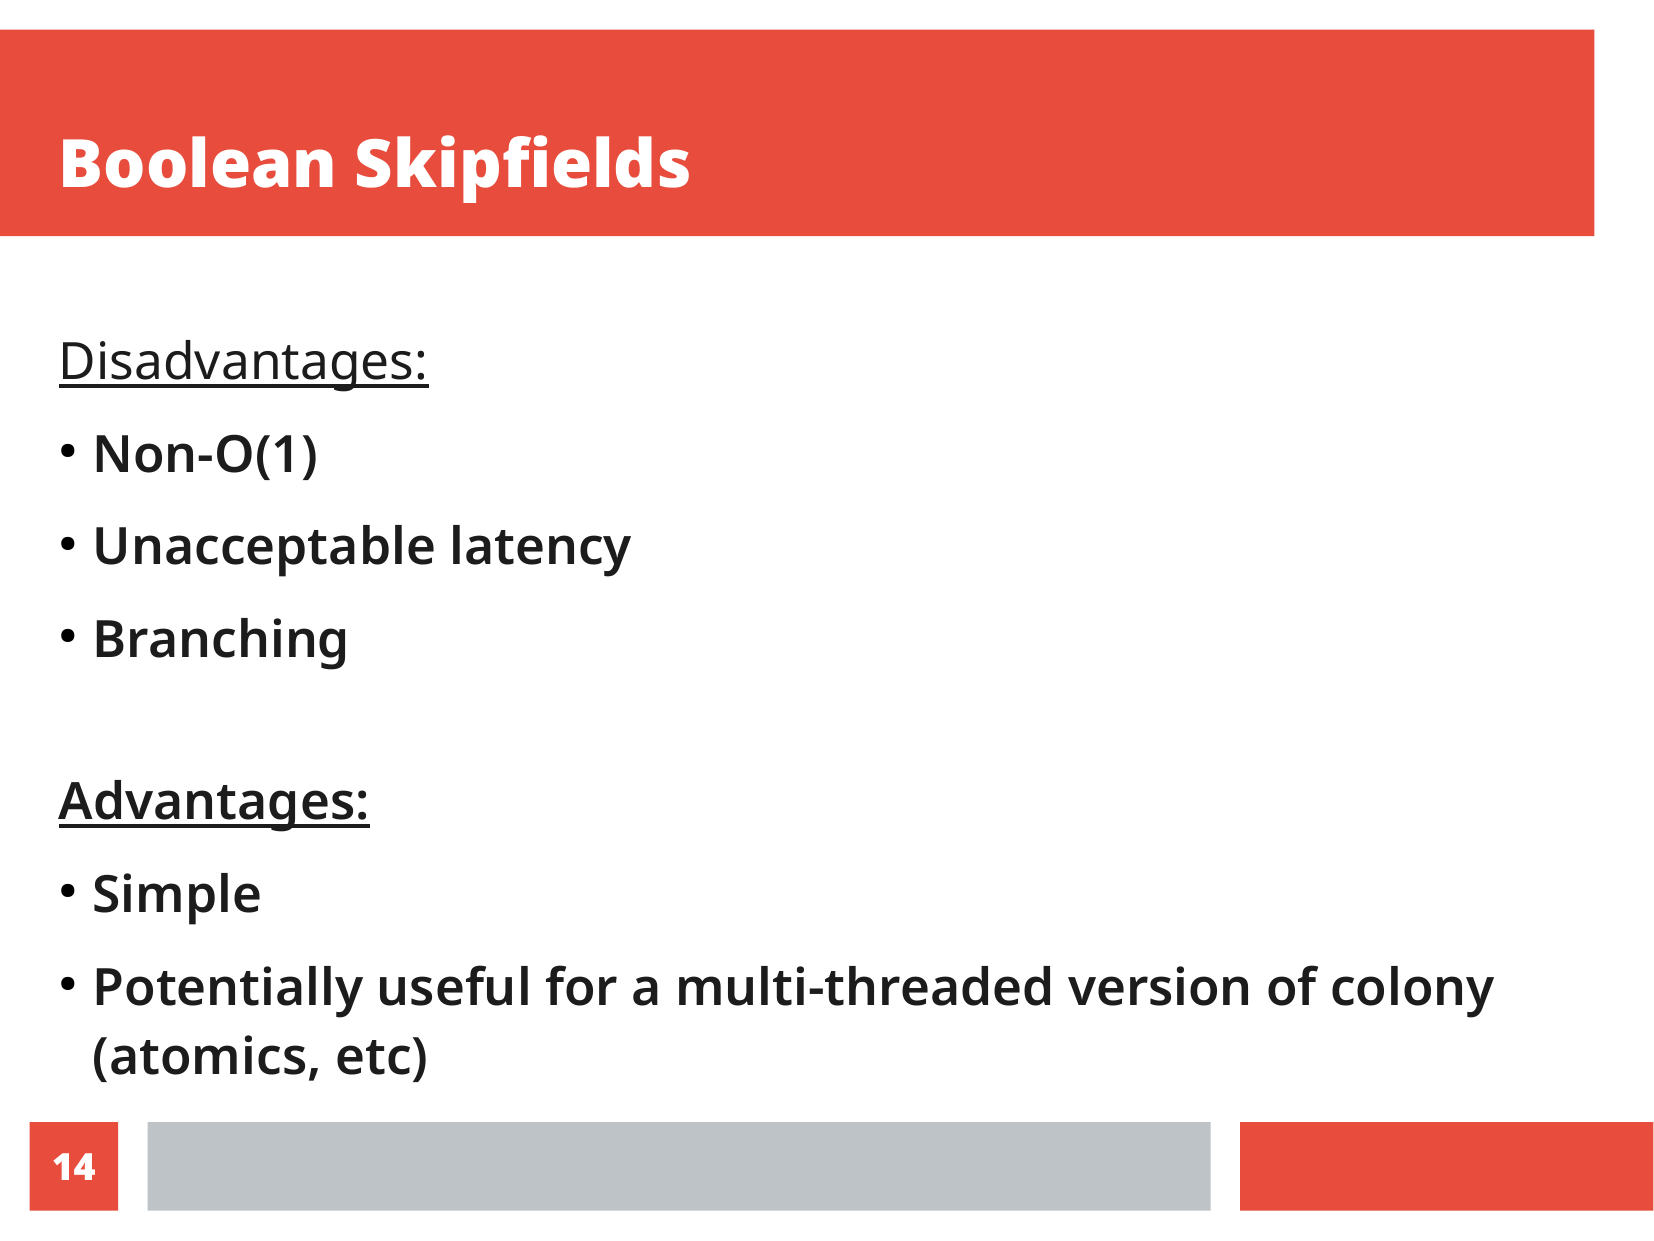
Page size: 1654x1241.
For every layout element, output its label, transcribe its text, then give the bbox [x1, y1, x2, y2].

title Boolean Skipfields [59, 59, 1595, 207]
list Disadvantages: Non-O(1) Unacceptable latency Branching Advantages: Simple Potentially useful for a multi-threaded version of colony (atomics, etc) [59, 324, 1565, 1093]
